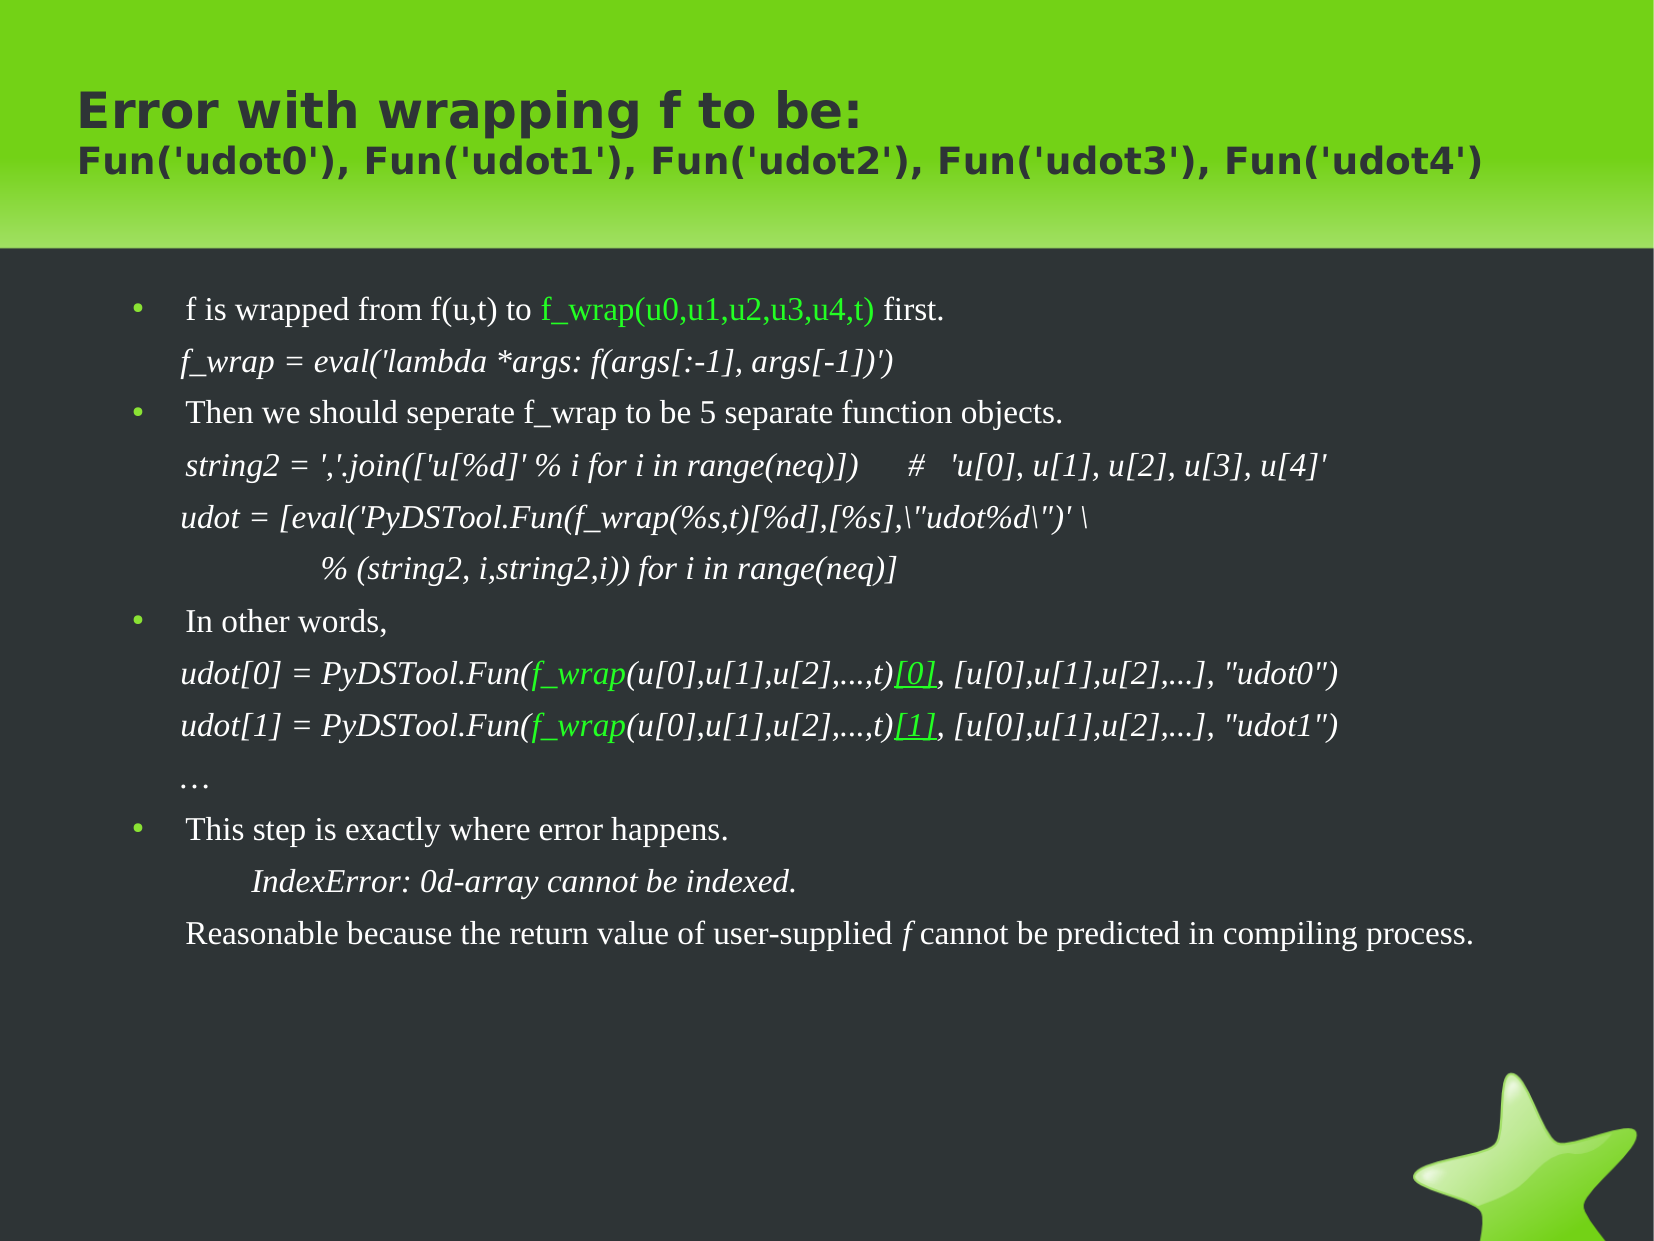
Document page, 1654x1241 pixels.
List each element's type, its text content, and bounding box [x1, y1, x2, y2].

title Error with wrapping f to be: Fun('udot0'), Fun('udot1'), Fun('udot2'), Fun('udot3'), Fun('udot4') [76, 29, 1565, 237]
list f is wrapped from f(u,t) to f_wrap(u0,u1,u2,u3,u4,t) first. f_wrap = eval('lambda *args: f(args[:-1], args[-1])') Then we should seperate f_wrap to be 5 separate function objects. string2 = ','.join(['u[%d]' % i for i in range(neq)]) # 'u[0], u[1], u[2], u[3], u[4]' udot = [eval('PyDSTool.Fun(f_wrap(%s,t)[%d],[%s],\"udot%d\")' \ % (string2, i,string2,i)) for i in range(neq)] In other words, udot[0] = PyDSTool.Fun(f_wrap(u[0],u[1],u[2],...,t)[0], [u[0],u[1],u[2],...], "udot0") udot[1] = PyDSTool.Fun(f_wrap(u[0],u[1],u[2],...,t)[1], [u[0],u[1],u[2],...], "udot1") … This step is exactly where error happens. IndexError: 0d-array cannot be indexed. Reasonable because the return value of user-supplied f cannot be predicted in compiling process. [82, 290, 1571, 1130]
picture [0, 0, 1654, 1241]
